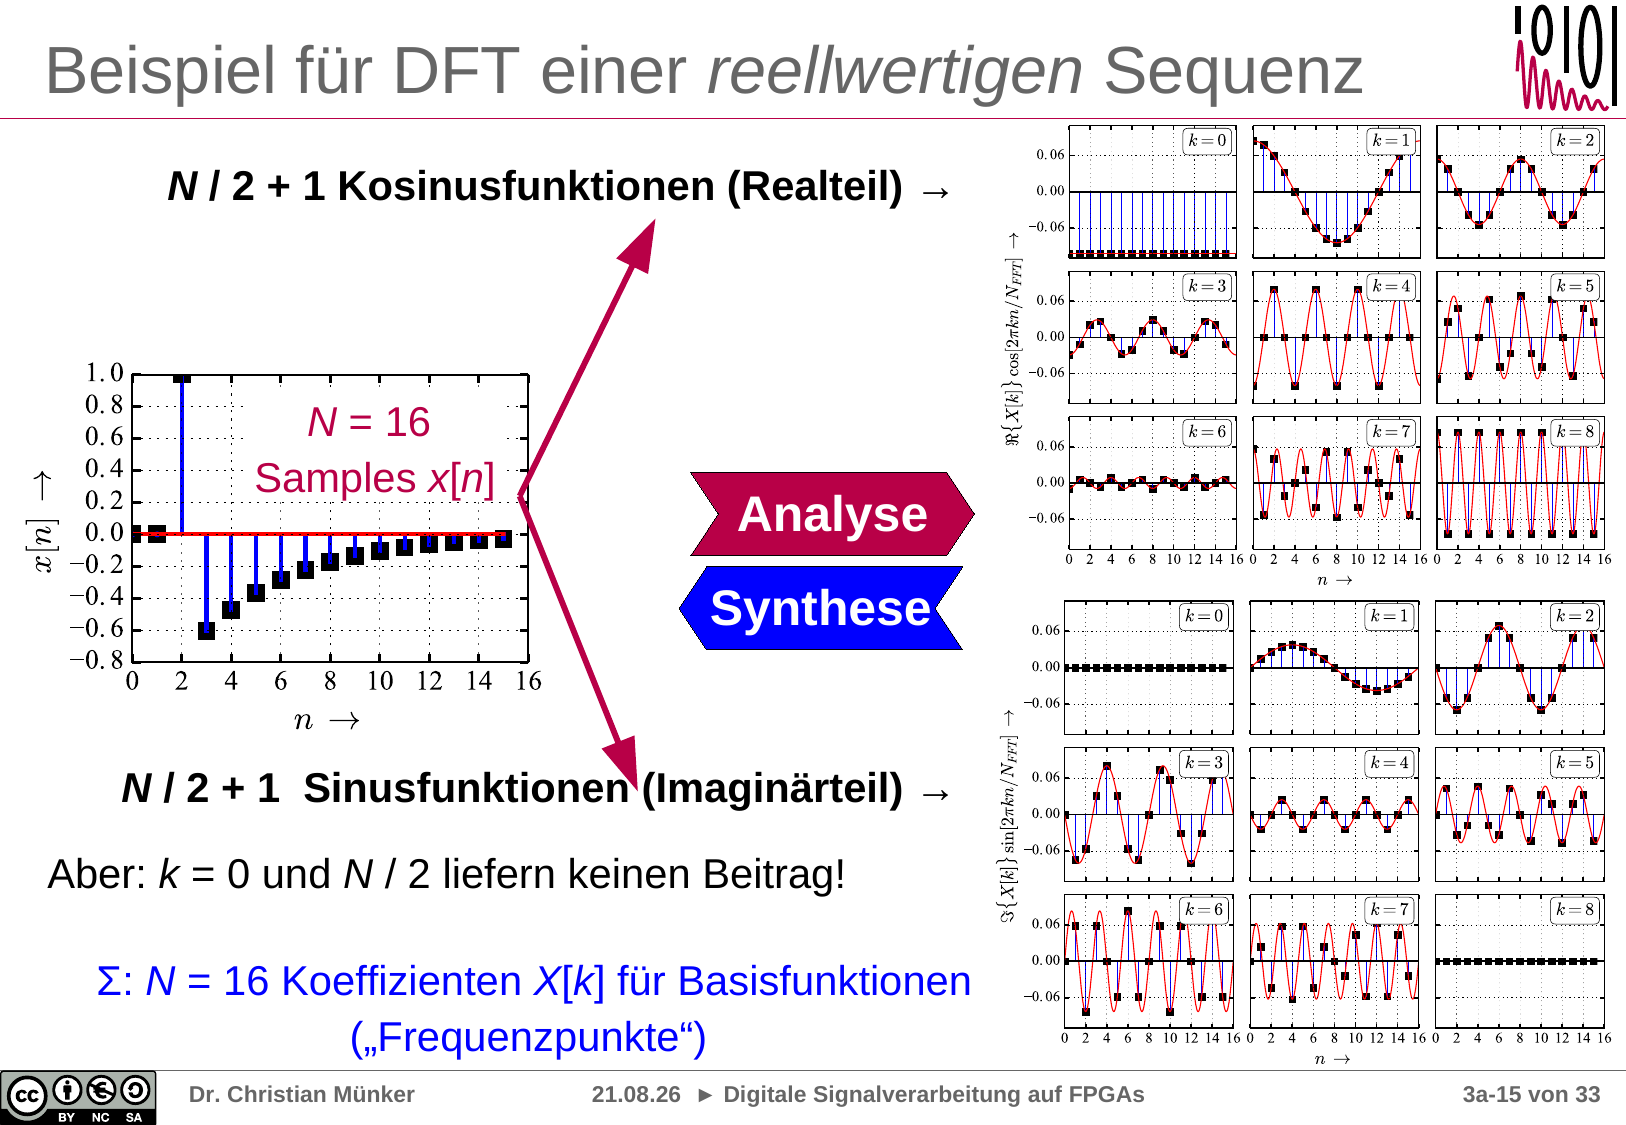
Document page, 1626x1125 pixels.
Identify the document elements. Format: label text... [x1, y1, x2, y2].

picture [994, 599, 1613, 1069]
picture [999, 124, 1613, 590]
picture [22, 359, 544, 739]
list N / 2 + 1 Kosinusfunktionen (Realteil) → [147, 153, 969, 259]
text_box N = 16 Samples x[n] [248, 389, 502, 494]
text_box Synthese [679, 566, 963, 650]
text_box Analyse [690, 472, 975, 556]
title Beispiel für DFT einer reellwertigen Sequenz [44, 10, 1453, 137]
picture [1511, 0, 1624, 113]
text_box Σ: N = 16 Koeffizienten X[k] für Basisfunktionen („Frequenzpunkte“) [88, 948, 981, 1052]
list N / 2 + 1 Sinusfunktionen (Imaginärteil) → Aber: k = 0 und N / 2 liefern keinen Beitrag! [47, 755, 969, 898]
